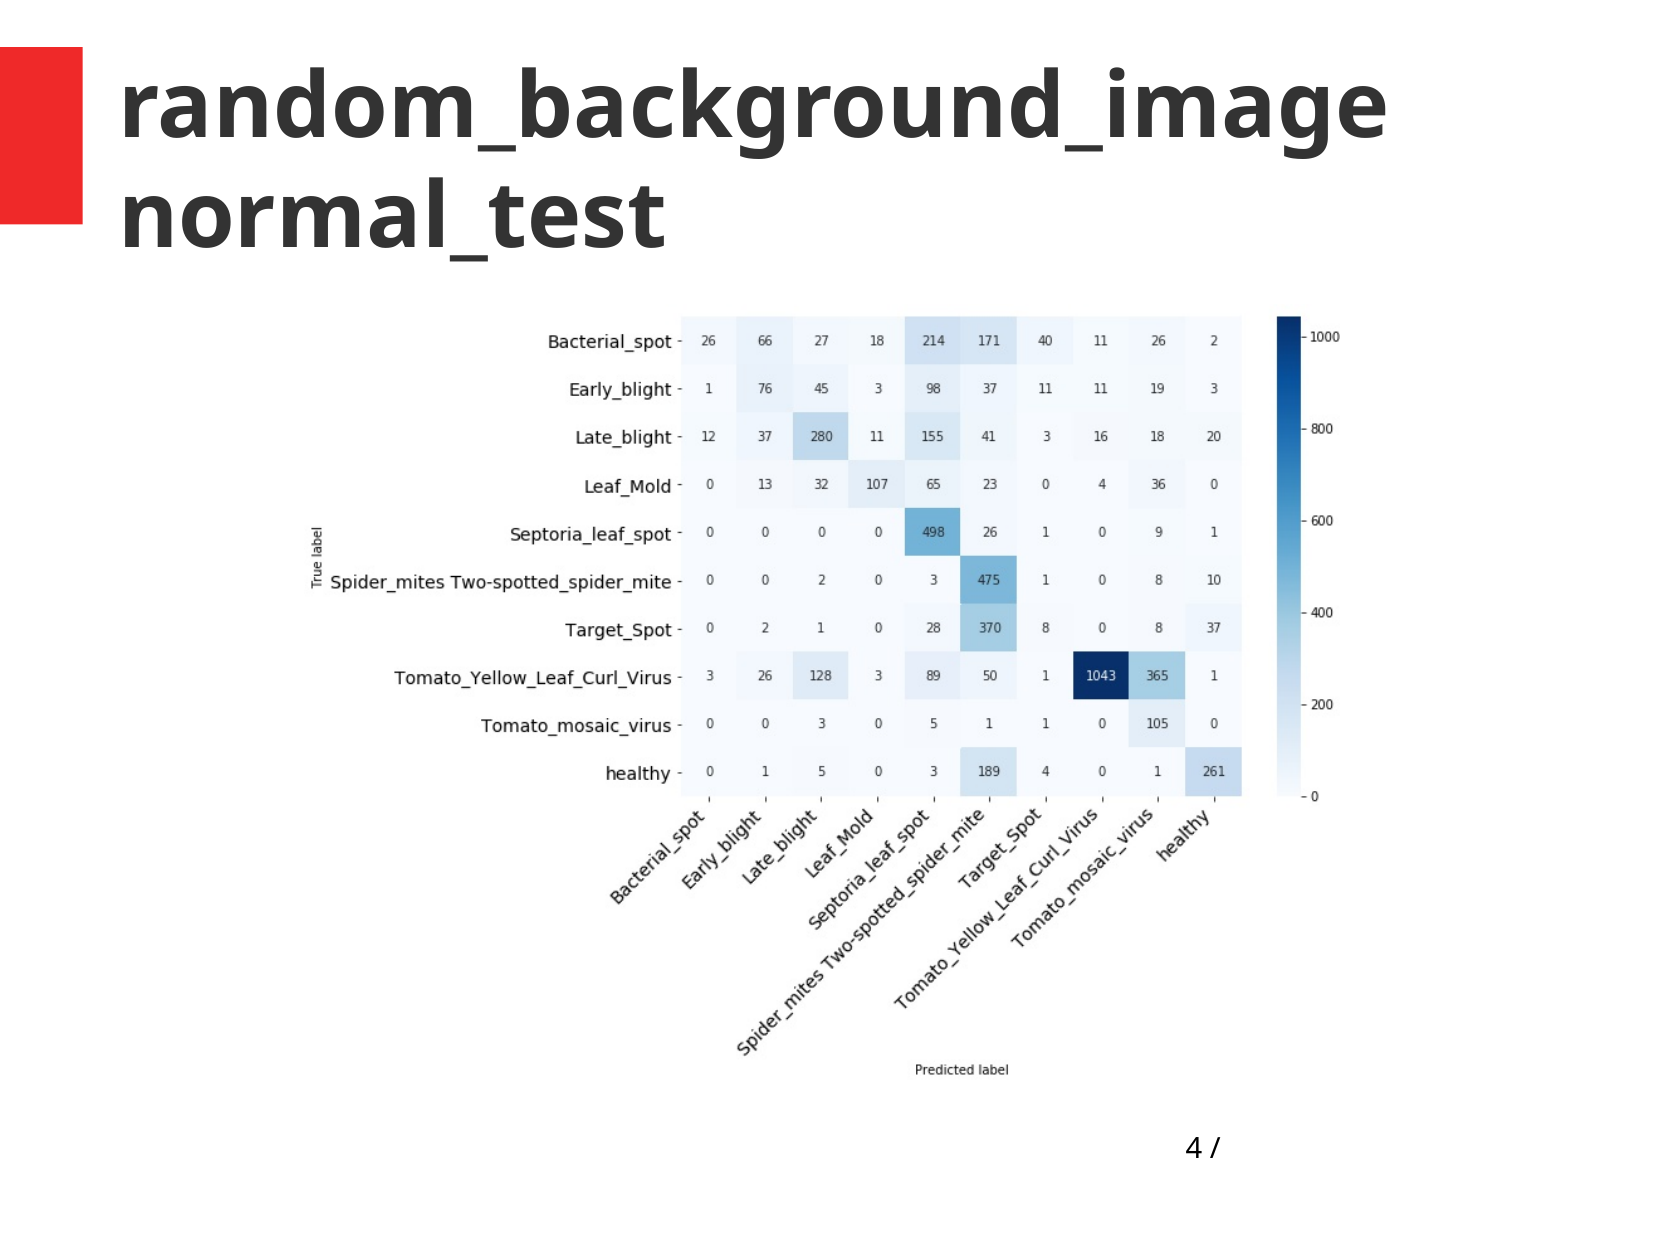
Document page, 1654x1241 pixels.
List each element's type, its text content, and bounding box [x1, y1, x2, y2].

title random_background_image normal_test [118, 45, 1571, 260]
picture [304, 304, 1350, 1086]
text_box / [1185, 1129, 1571, 1216]
